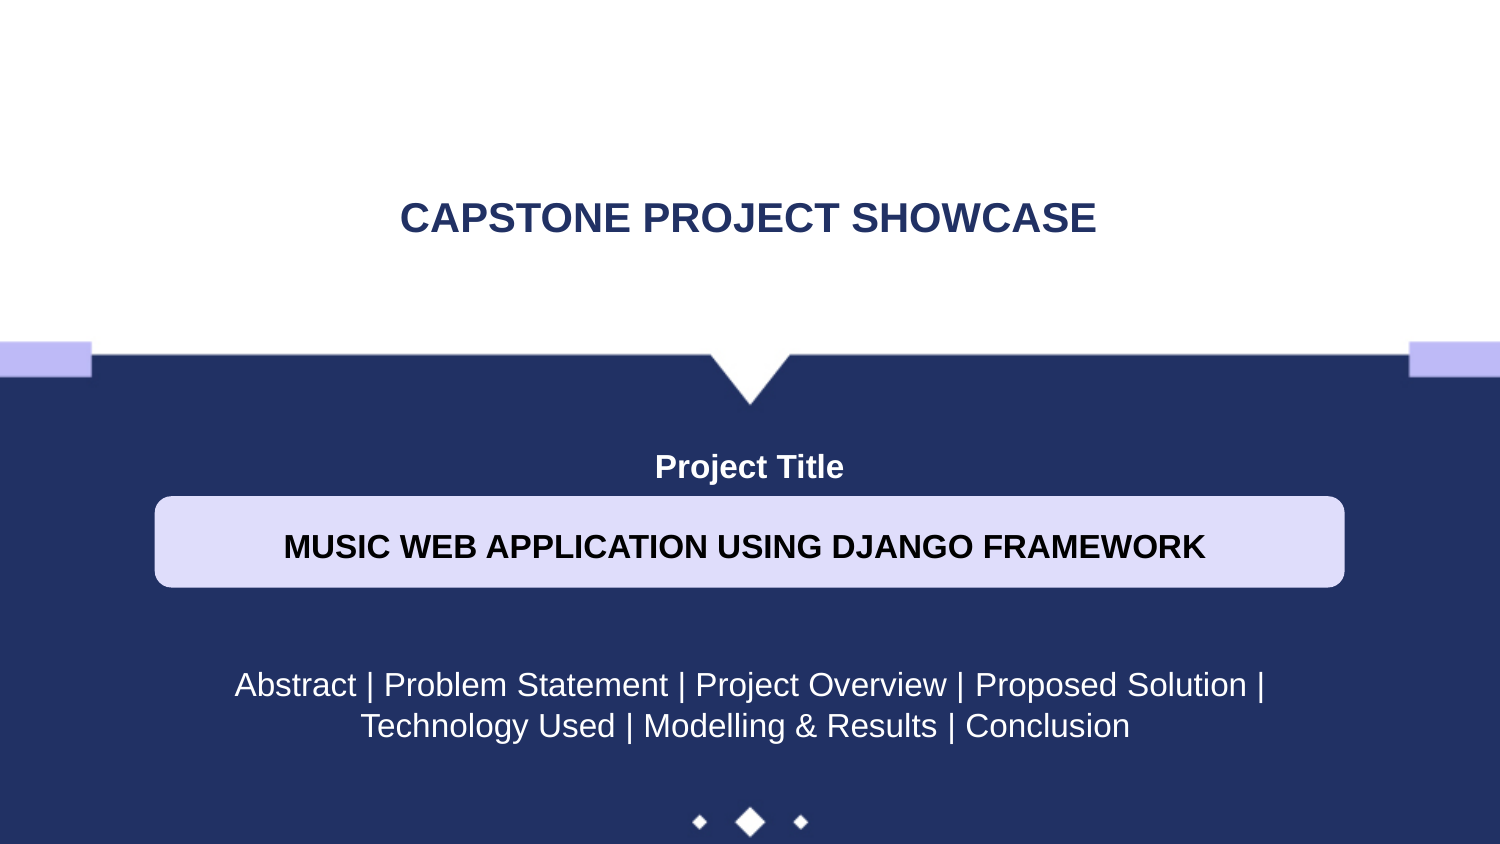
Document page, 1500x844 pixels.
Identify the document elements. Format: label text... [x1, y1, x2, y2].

text_box Abstract | Problem Statement | Project Overview | Proposed Solution | Technology Used | Modelling & Results | Conclusion [209, 661, 1291, 746]
text_box Project Title [635, 443, 865, 483]
picture [0, 0, 1500, 844]
text_box [156, 498, 1343, 586]
text_box MUSIC WEB APPLICATION USING DJANGO FRAMEWORK [246, 523, 1254, 563]
text_box CAPSTONE PROJECT SHOWCASE [397, 159, 1101, 231]
